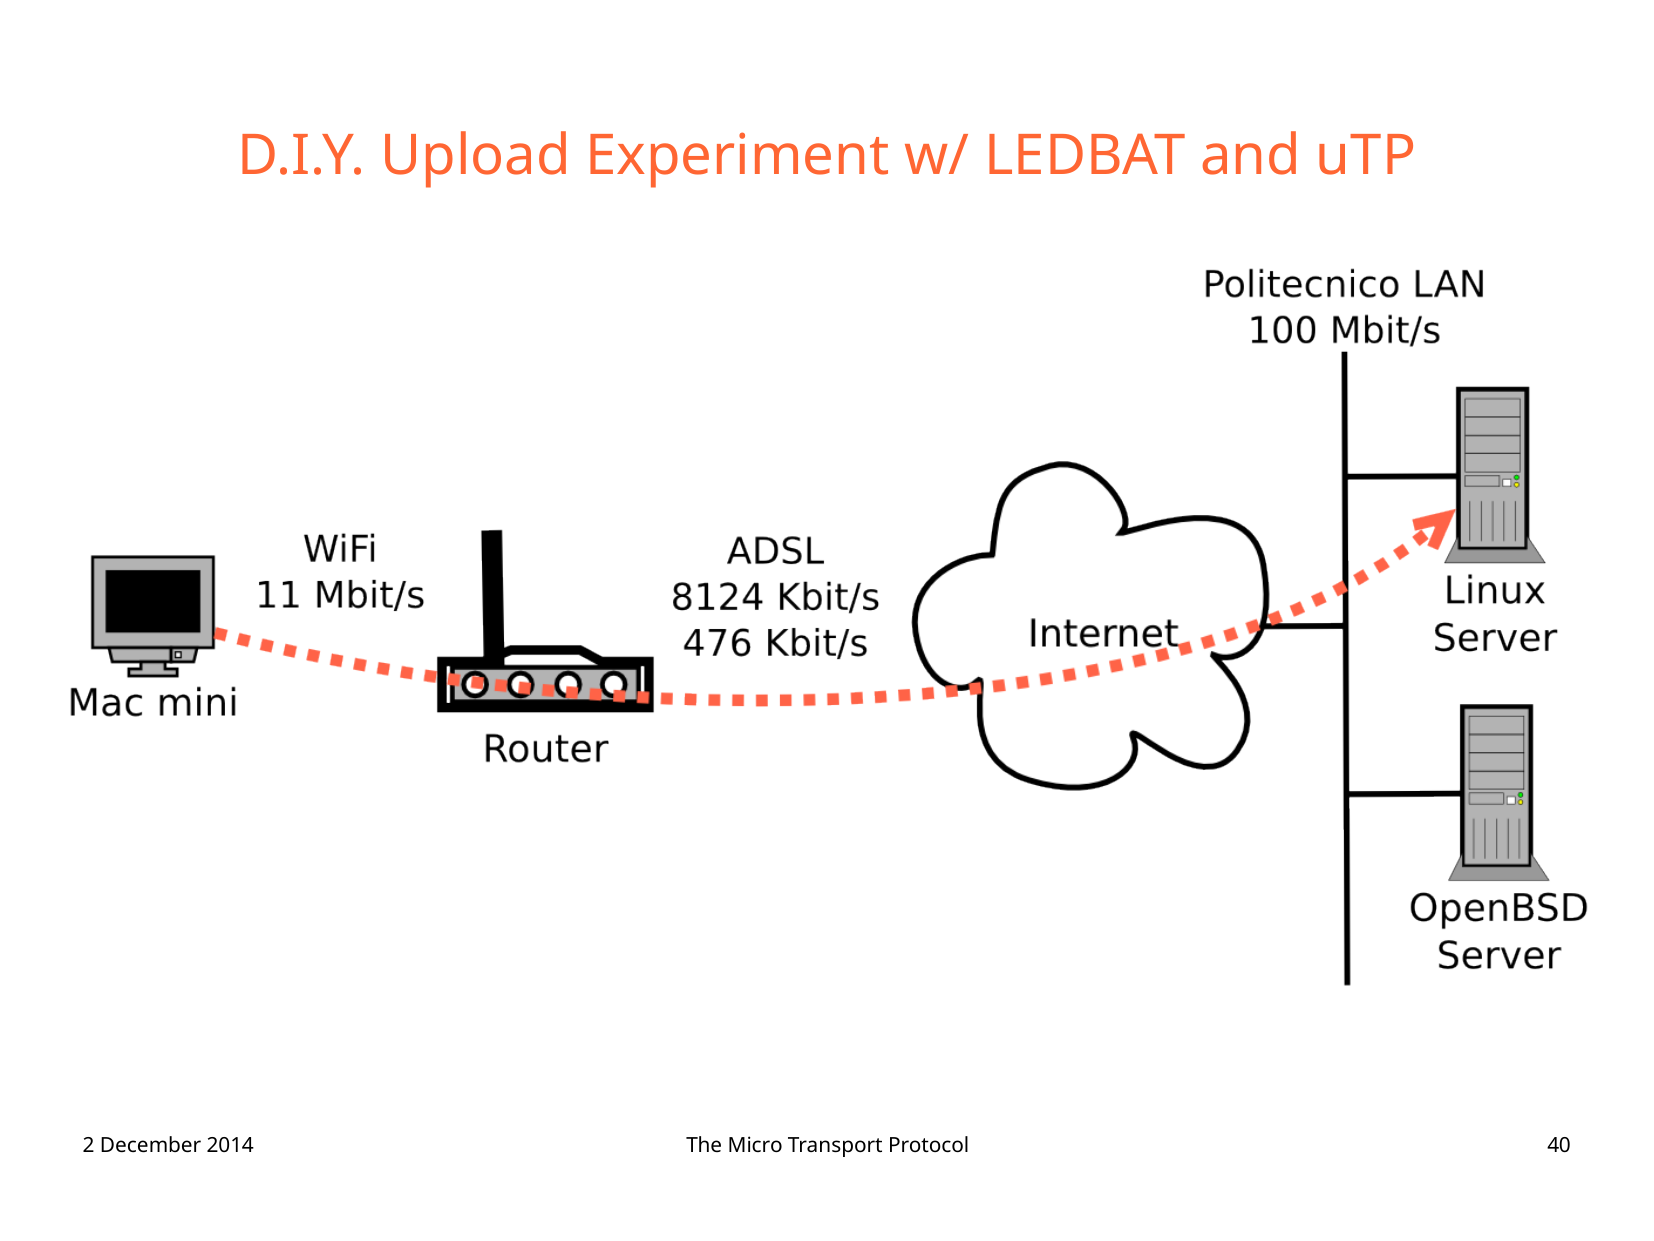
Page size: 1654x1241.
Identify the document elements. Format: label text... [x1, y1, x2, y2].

picture [61, 238, 1597, 1007]
title D.I.Y. Upload Experiment w/ LEDBAT and uTP [82, 49, 1571, 238]
